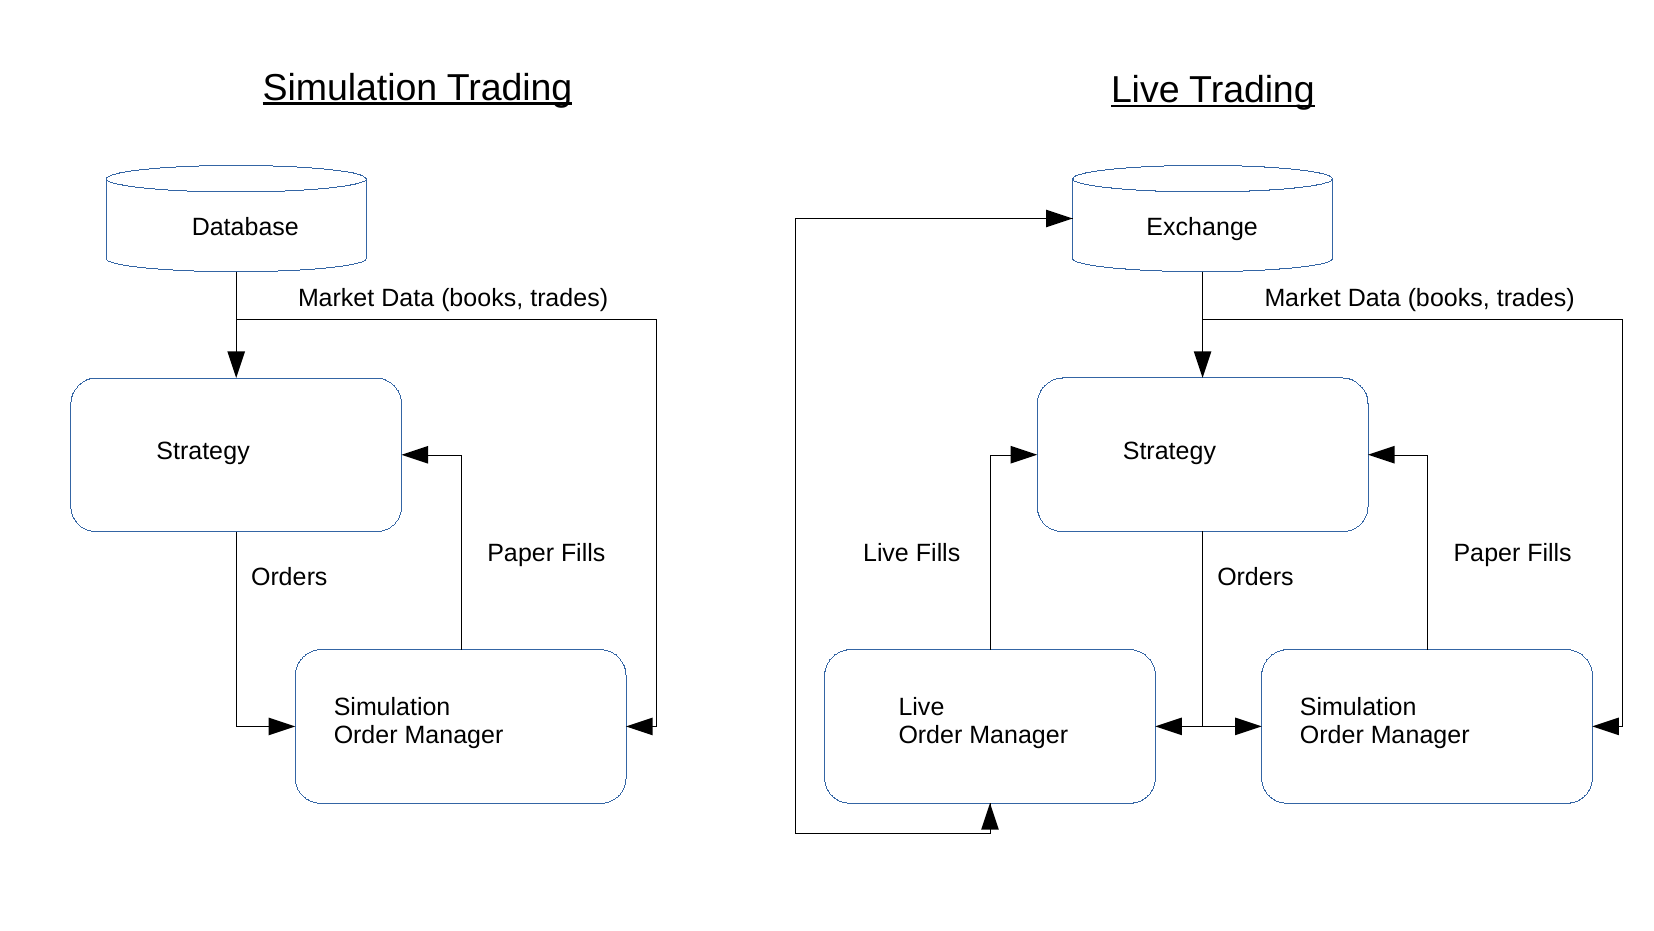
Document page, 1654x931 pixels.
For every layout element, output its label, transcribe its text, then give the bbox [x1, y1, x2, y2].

text_box Market Data (books, trades) [283, 276, 650, 319]
text_box Live Order Manager [883, 685, 1120, 756]
text_box Exchange [1131, 205, 1345, 249]
text_box Live Trading [1096, 61, 1487, 119]
text_box Paper Fills [1438, 531, 1605, 603]
text_box Market Data (books, trades) [1249, 276, 1616, 319]
text_box Orders [1202, 555, 1357, 598]
text_box Simulation Order Manager [318, 685, 556, 756]
text_box Strategy [1108, 429, 1345, 473]
text_box Orders [236, 555, 390, 598]
text_box Simulation Order Manager [1285, 685, 1522, 756]
text_box Database [177, 205, 390, 249]
text_box Paper Fills [472, 531, 638, 603]
text_box Simulation Trading [248, 59, 638, 116]
text_box Strategy [141, 429, 378, 473]
text_box Live Fills [848, 531, 991, 575]
